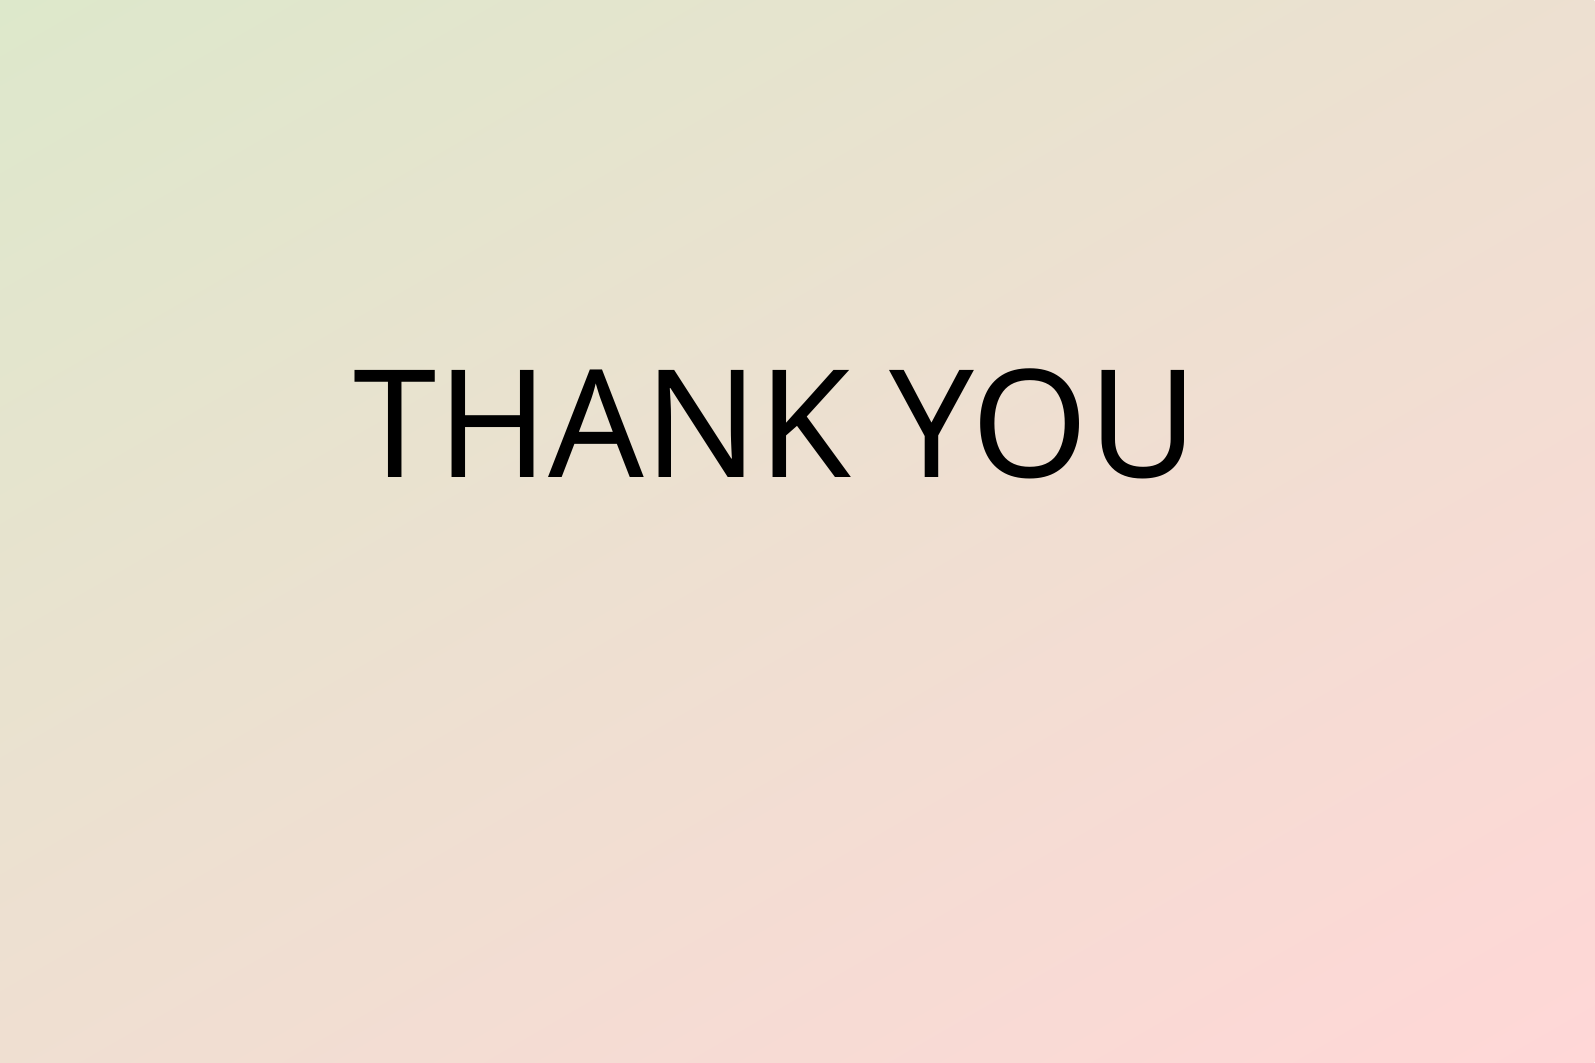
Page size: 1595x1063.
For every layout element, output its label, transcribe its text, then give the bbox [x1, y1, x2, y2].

title THANK YOU [58, 316, 1494, 523]
